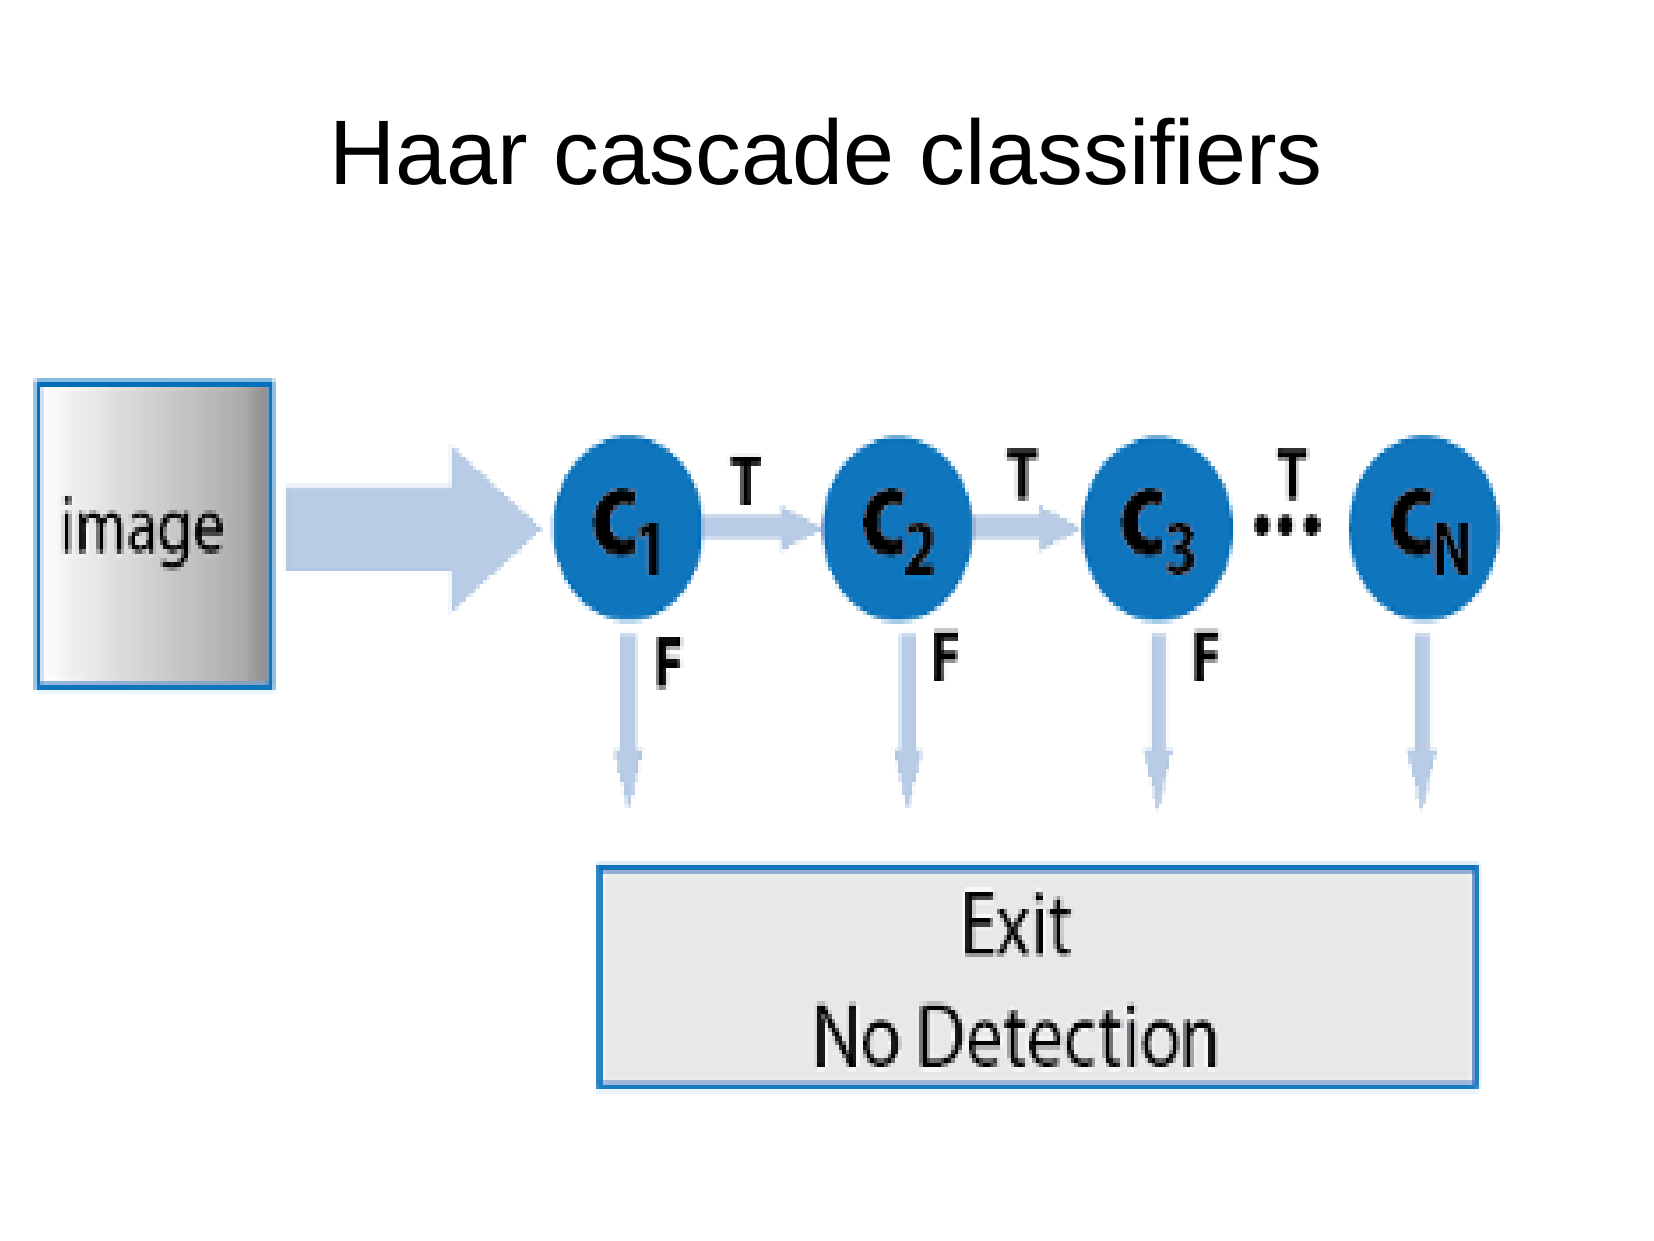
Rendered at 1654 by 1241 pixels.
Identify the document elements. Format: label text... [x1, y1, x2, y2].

title Haar cascade classifiers [82, 49, 1571, 257]
picture [30, 374, 1518, 1094]
